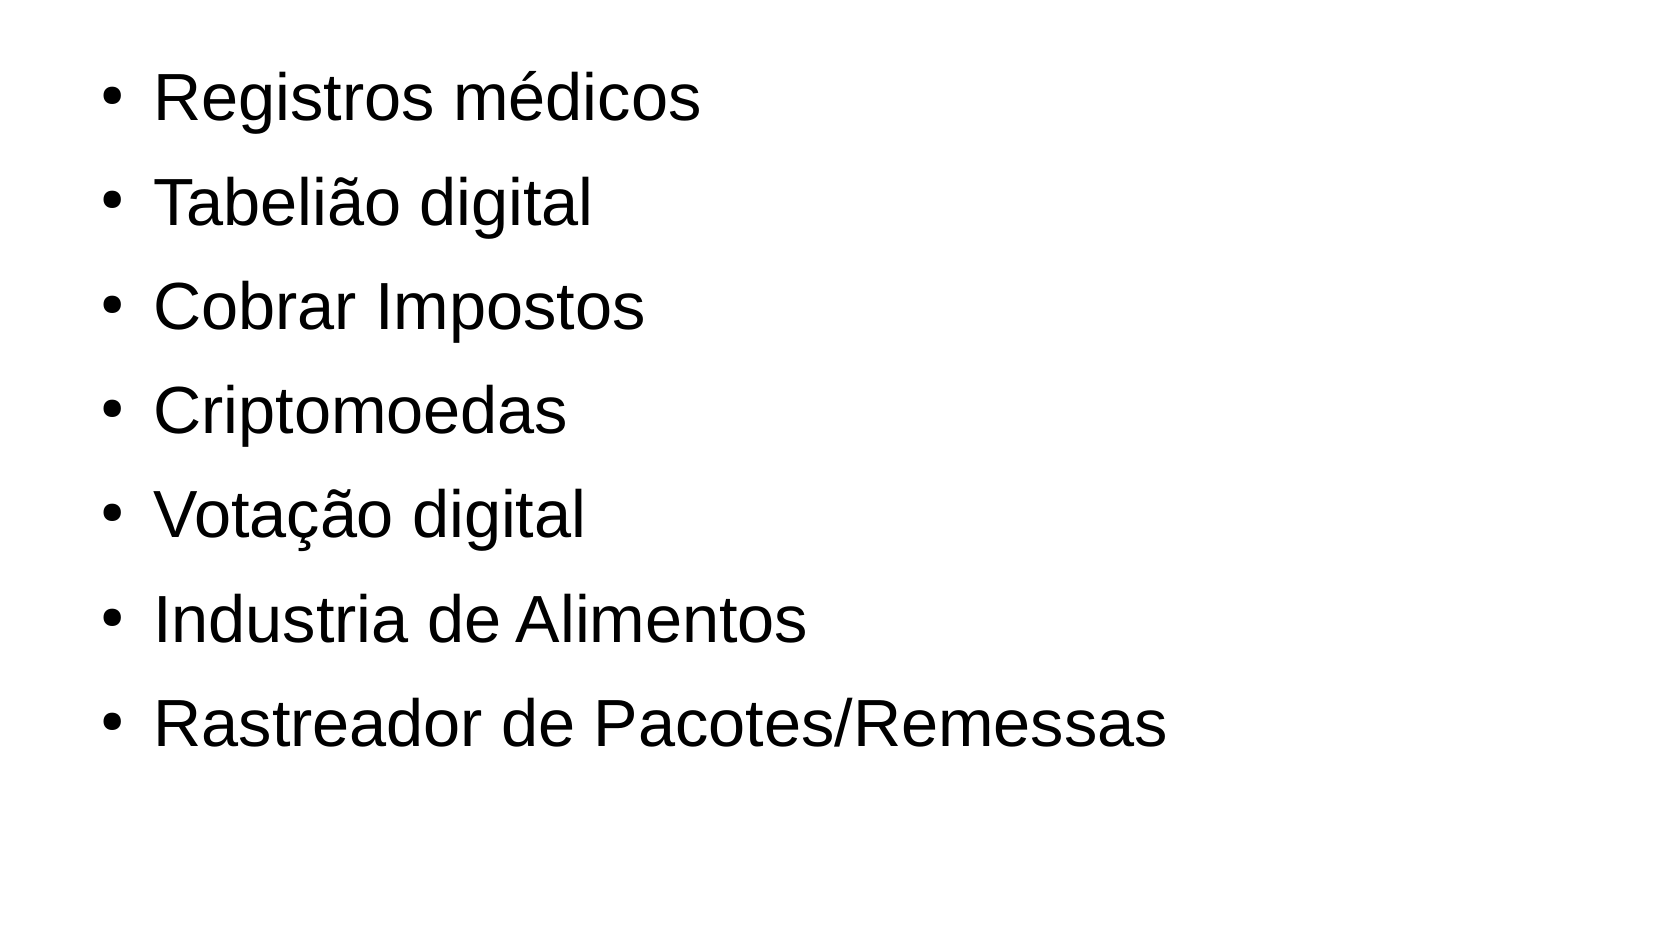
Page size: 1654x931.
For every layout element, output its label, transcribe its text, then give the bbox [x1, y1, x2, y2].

list Registros médicos Tabelião digital Cobrar Impostos Criptomoedas Votação digital Industria de Alimentos Rastreador de Pacotes/Remessas [82, 60, 1571, 899]
